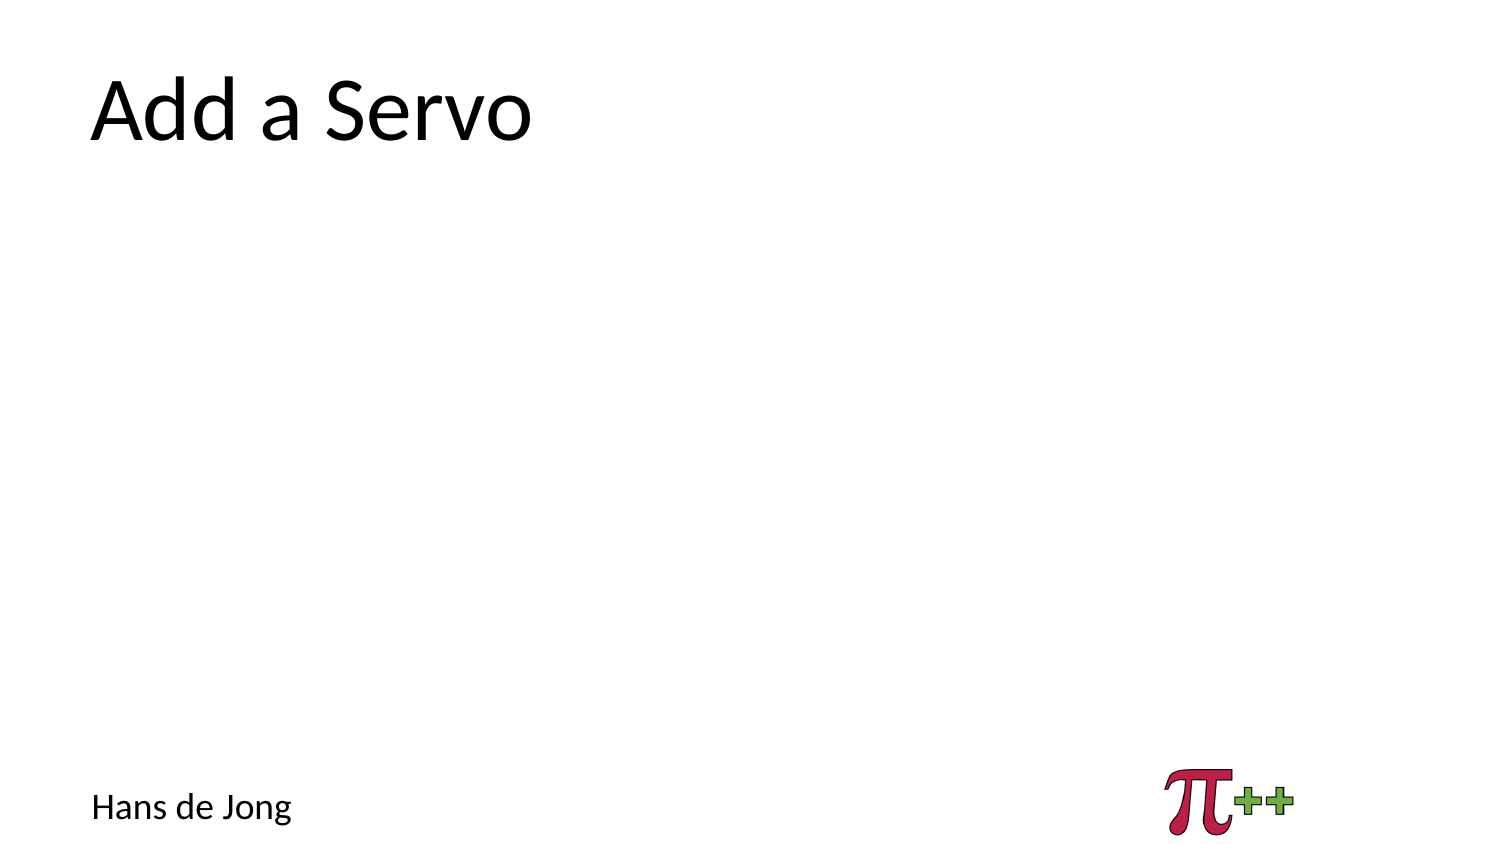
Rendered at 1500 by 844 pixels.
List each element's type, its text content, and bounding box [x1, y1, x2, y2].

title Add a Servo [75, 33, 1426, 175]
